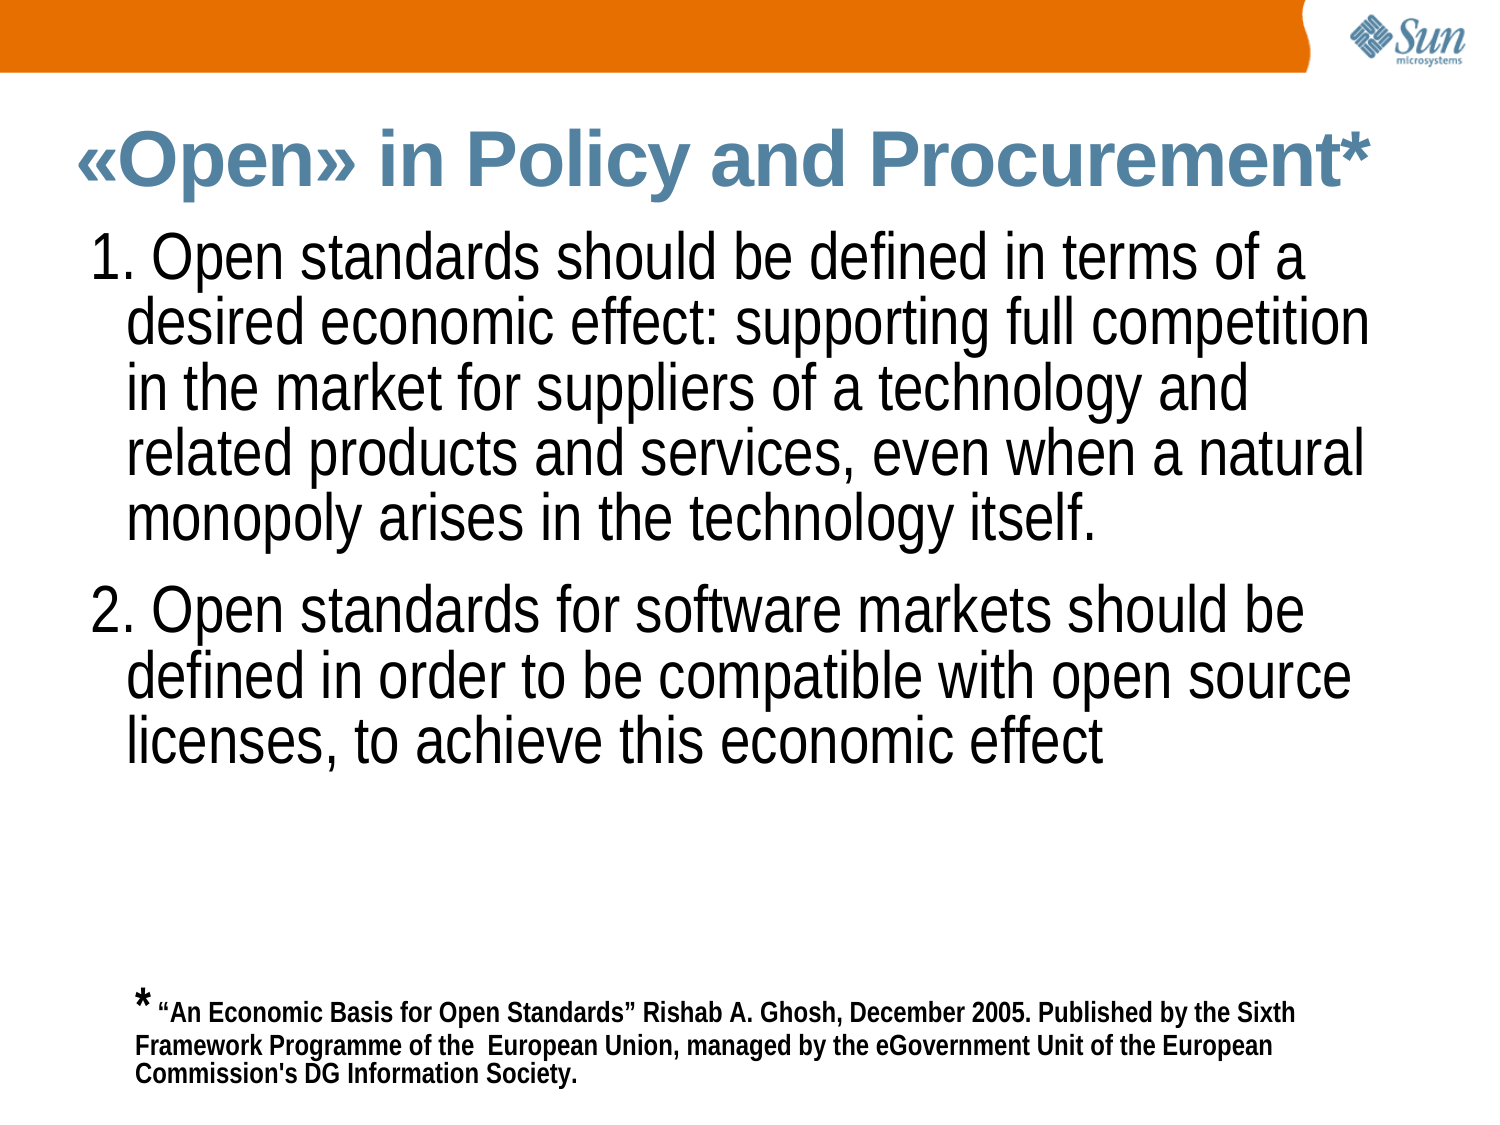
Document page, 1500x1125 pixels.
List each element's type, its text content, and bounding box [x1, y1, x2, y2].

title «Open» in Policy and Procurement* [75, 122, 1438, 292]
text_box * “An Economic Basis for Open Standards” Rishab A. Ghosh, December 2005. Published by the Sixth Framework Programme of the European Union, managed by the eGovernment Unit of the European Commission's DG Information Society. [135, 907, 1416, 1088]
picture [0, 0, 1500, 75]
list 1. Open standards should be defined in terms of a desired economic effect: supporting full competition in the market for suppliers of a technology and related products and services, even when a natural monopoly arises in the technology itself. 2. Open standards for software markets should be defined in order to be compatible with open source licenses, to achieve this economic effect [55, 227, 1392, 1086]
